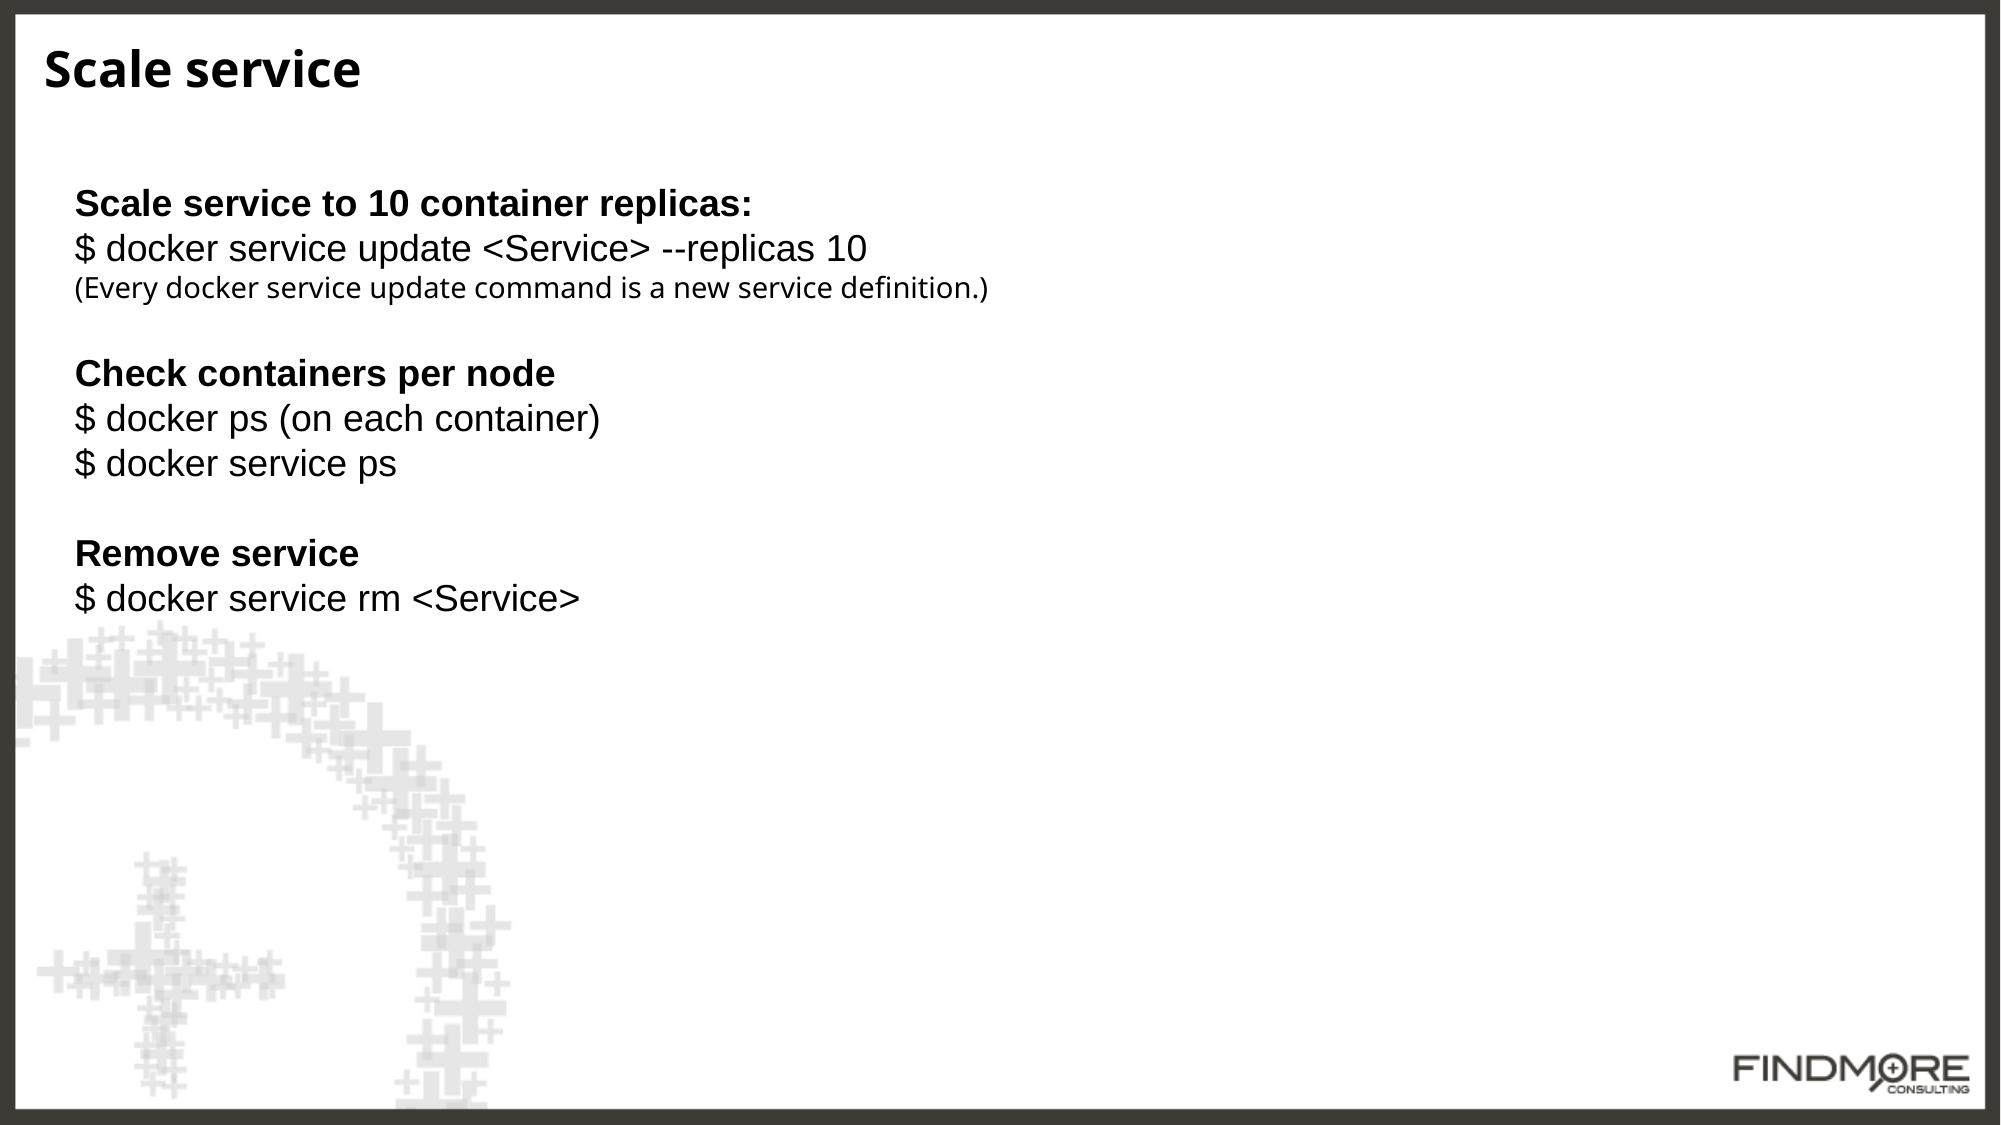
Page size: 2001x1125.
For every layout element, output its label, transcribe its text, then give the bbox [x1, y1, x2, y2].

text_box Scale service to 10 container replicas: $ docker service update <Service> --replicas 10 (Every docker service update command is a new service definition.) Check containers per node $ docker ps (on each container) $ docker service ps Remove service $ docker service rm <Service> [59, 164, 1664, 1075]
text_box Scale service [29, 30, 1950, 124]
picture [0, 0, 2001, 1125]
